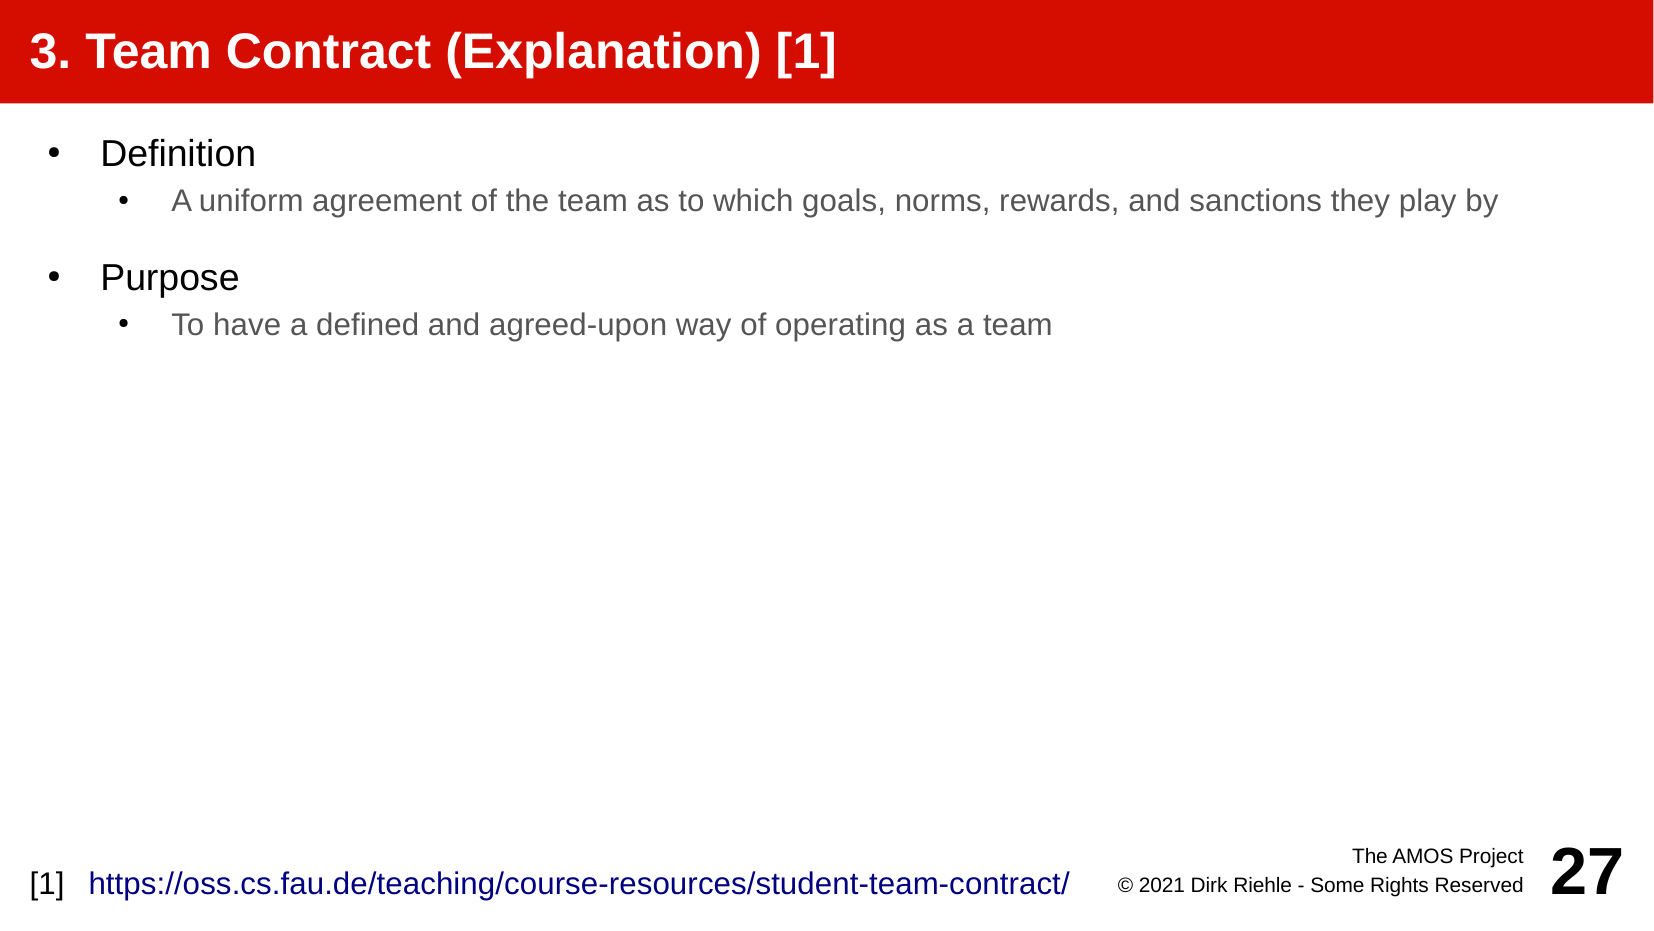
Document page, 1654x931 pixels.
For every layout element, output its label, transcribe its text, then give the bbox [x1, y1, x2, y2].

text_box [1] https://oss.cs.fau.de/teaching/course-resources/student-team-contract/ [0, 752, 1182, 931]
list Definition A uniform agreement of the team as to which goals, norms, rewards, and sanctions they play by Purpose To have a defined and agreed-upon way of operating as a team [29, 132, 1625, 813]
title 3. Team Contract (Explanation) [1] [0, 0, 1654, 104]
